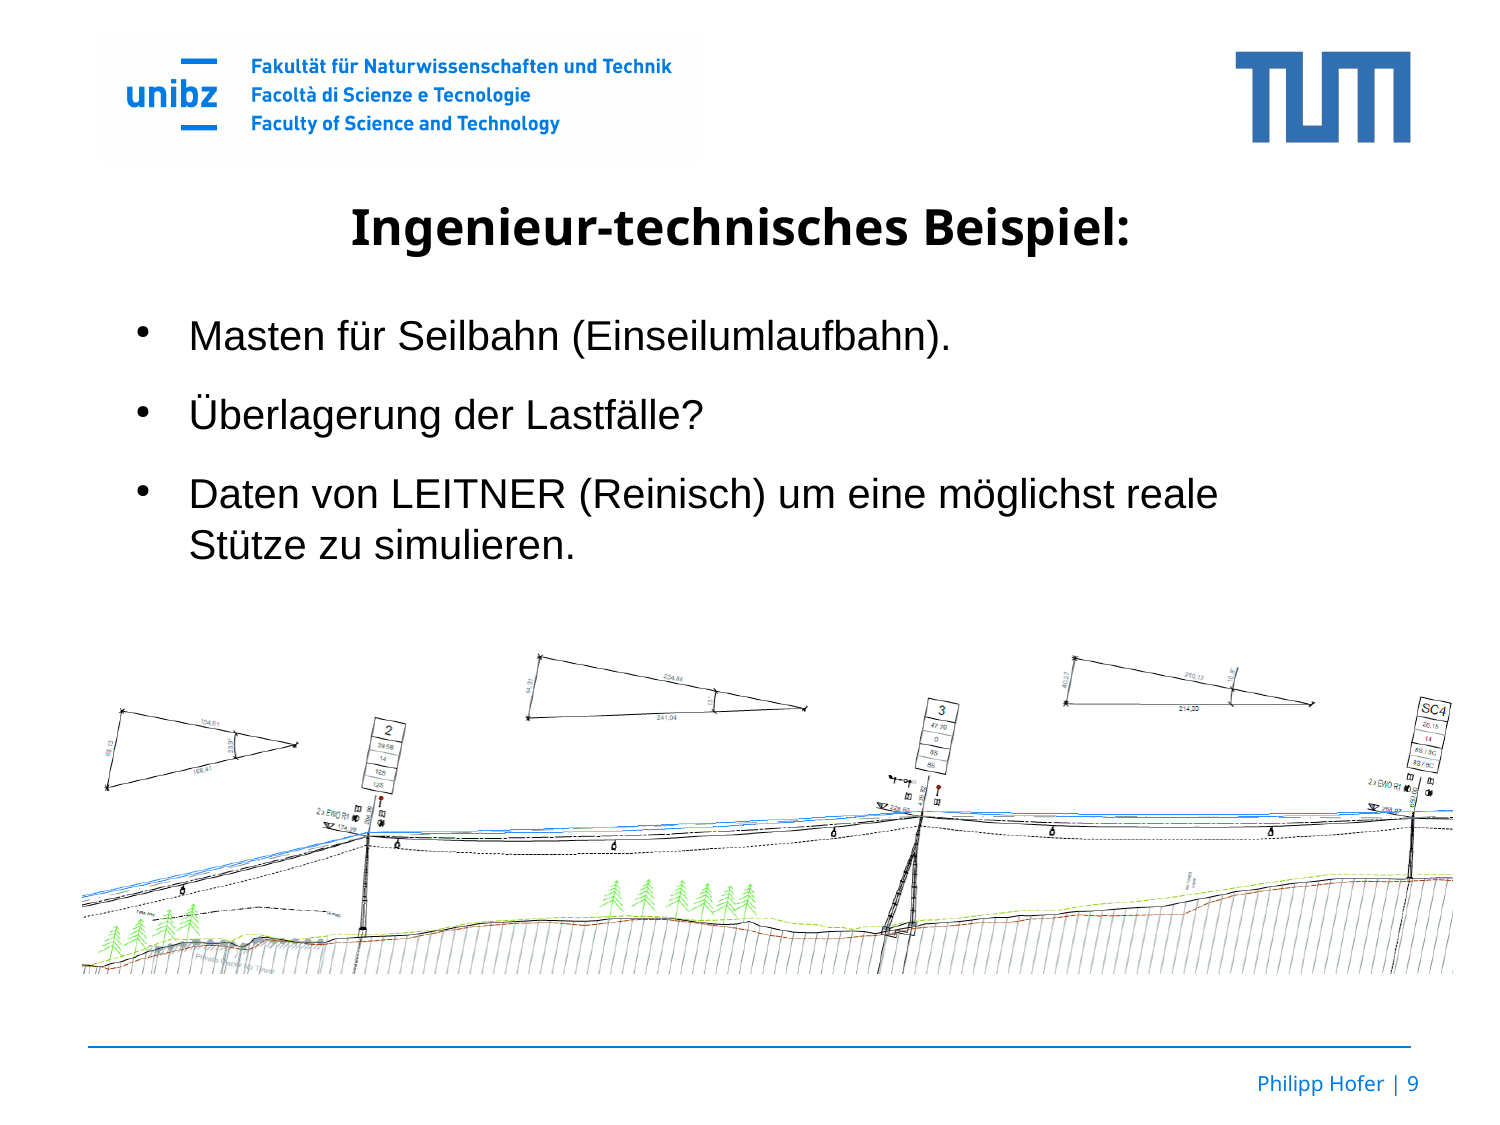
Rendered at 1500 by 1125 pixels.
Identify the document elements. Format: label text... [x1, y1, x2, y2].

text_box Masten für Seilbahn (Einseilumlaufbahn). Überlagerung der Lastfälle? Daten von LEITNER (Reinisch) um eine möglichst reale Stütze zu simulieren. [103, 221, 1335, 637]
picture [82, 637, 1453, 974]
picture [1145, 0, 1500, 233]
text_box Ingenieur-technisches Beispiel: [103, 137, 1397, 300]
picture [97, 28, 703, 164]
